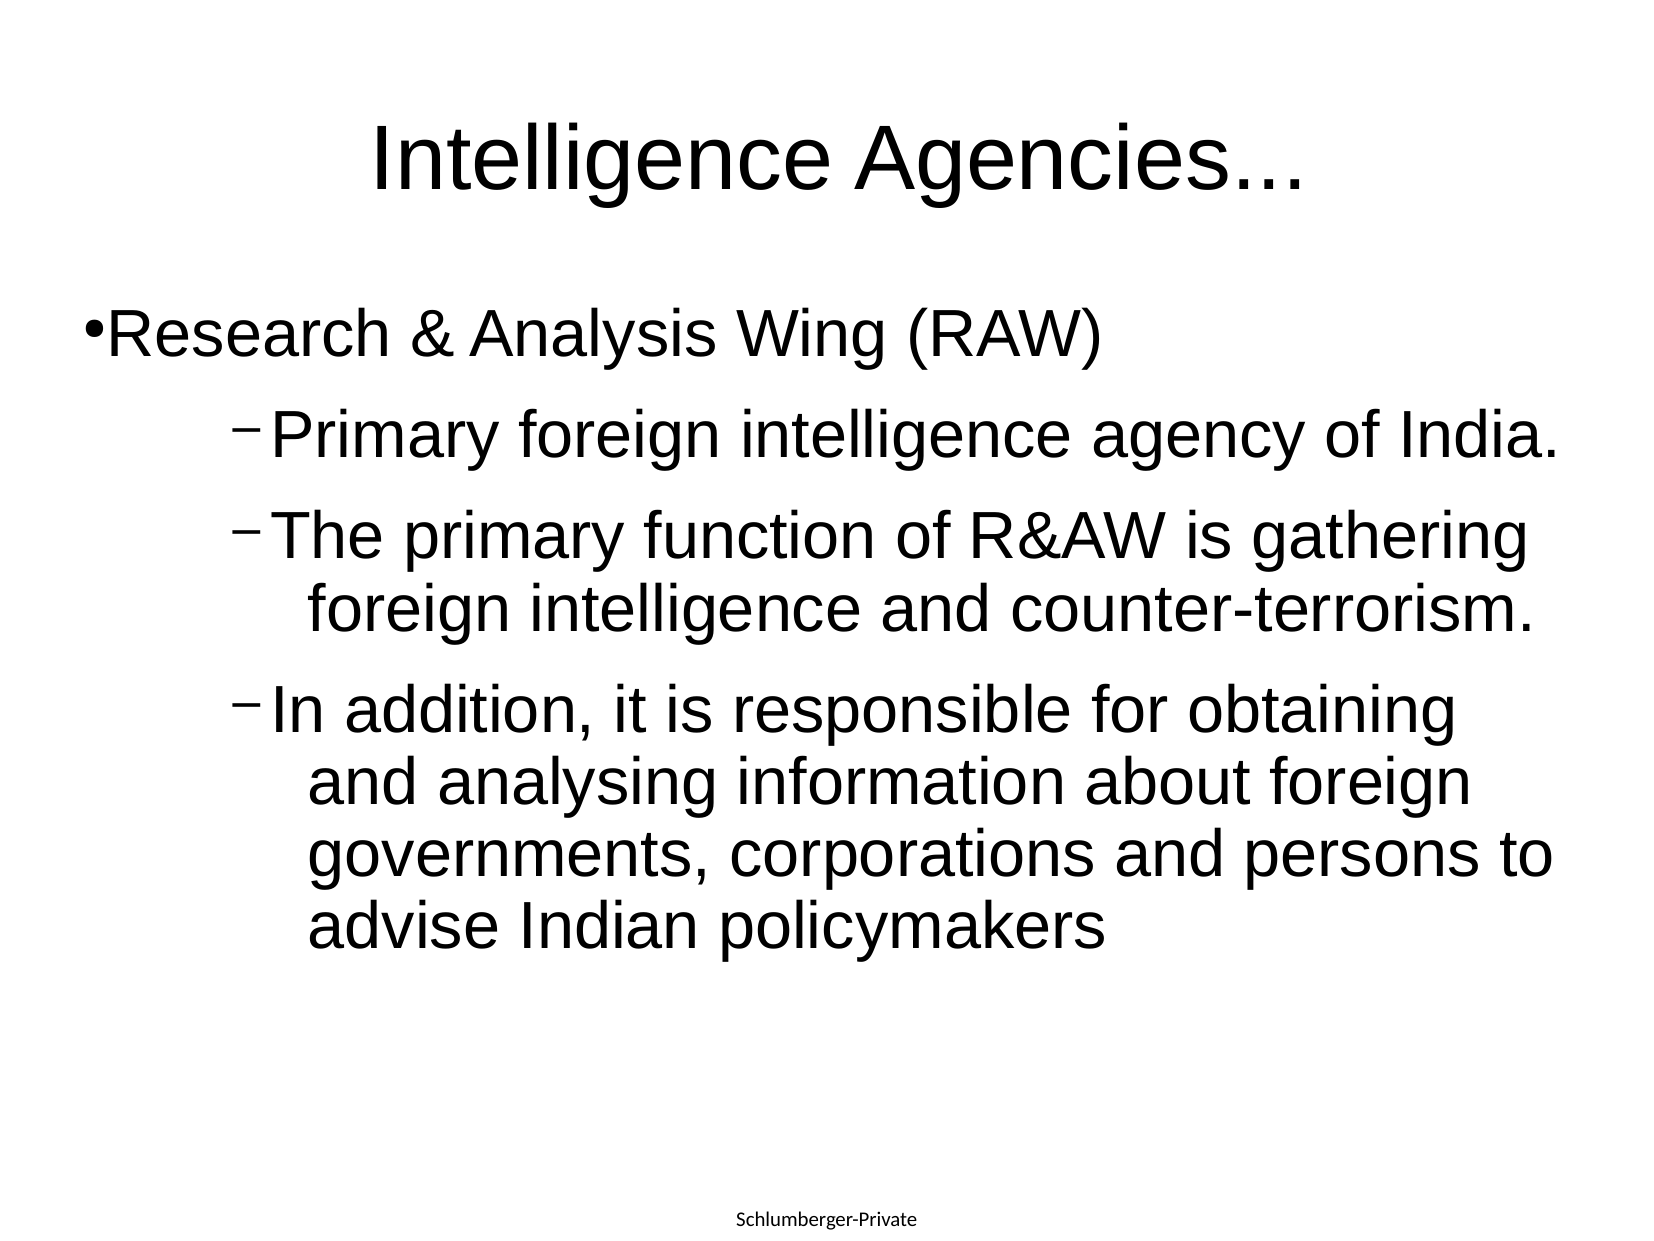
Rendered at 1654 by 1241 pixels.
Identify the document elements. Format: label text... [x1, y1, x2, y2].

list Research & Analysis Wing (RAW) Primary foreign intelligence agency of India. The primary function of R&AW is gathering foreign intelligence and counter-terrorism. In addition, it is responsible for obtaining and analysing information about foreign governments, corporations and persons to advise Indian policymakers [82, 290, 1571, 1010]
title Intelligence Agencies... [82, 49, 1571, 257]
